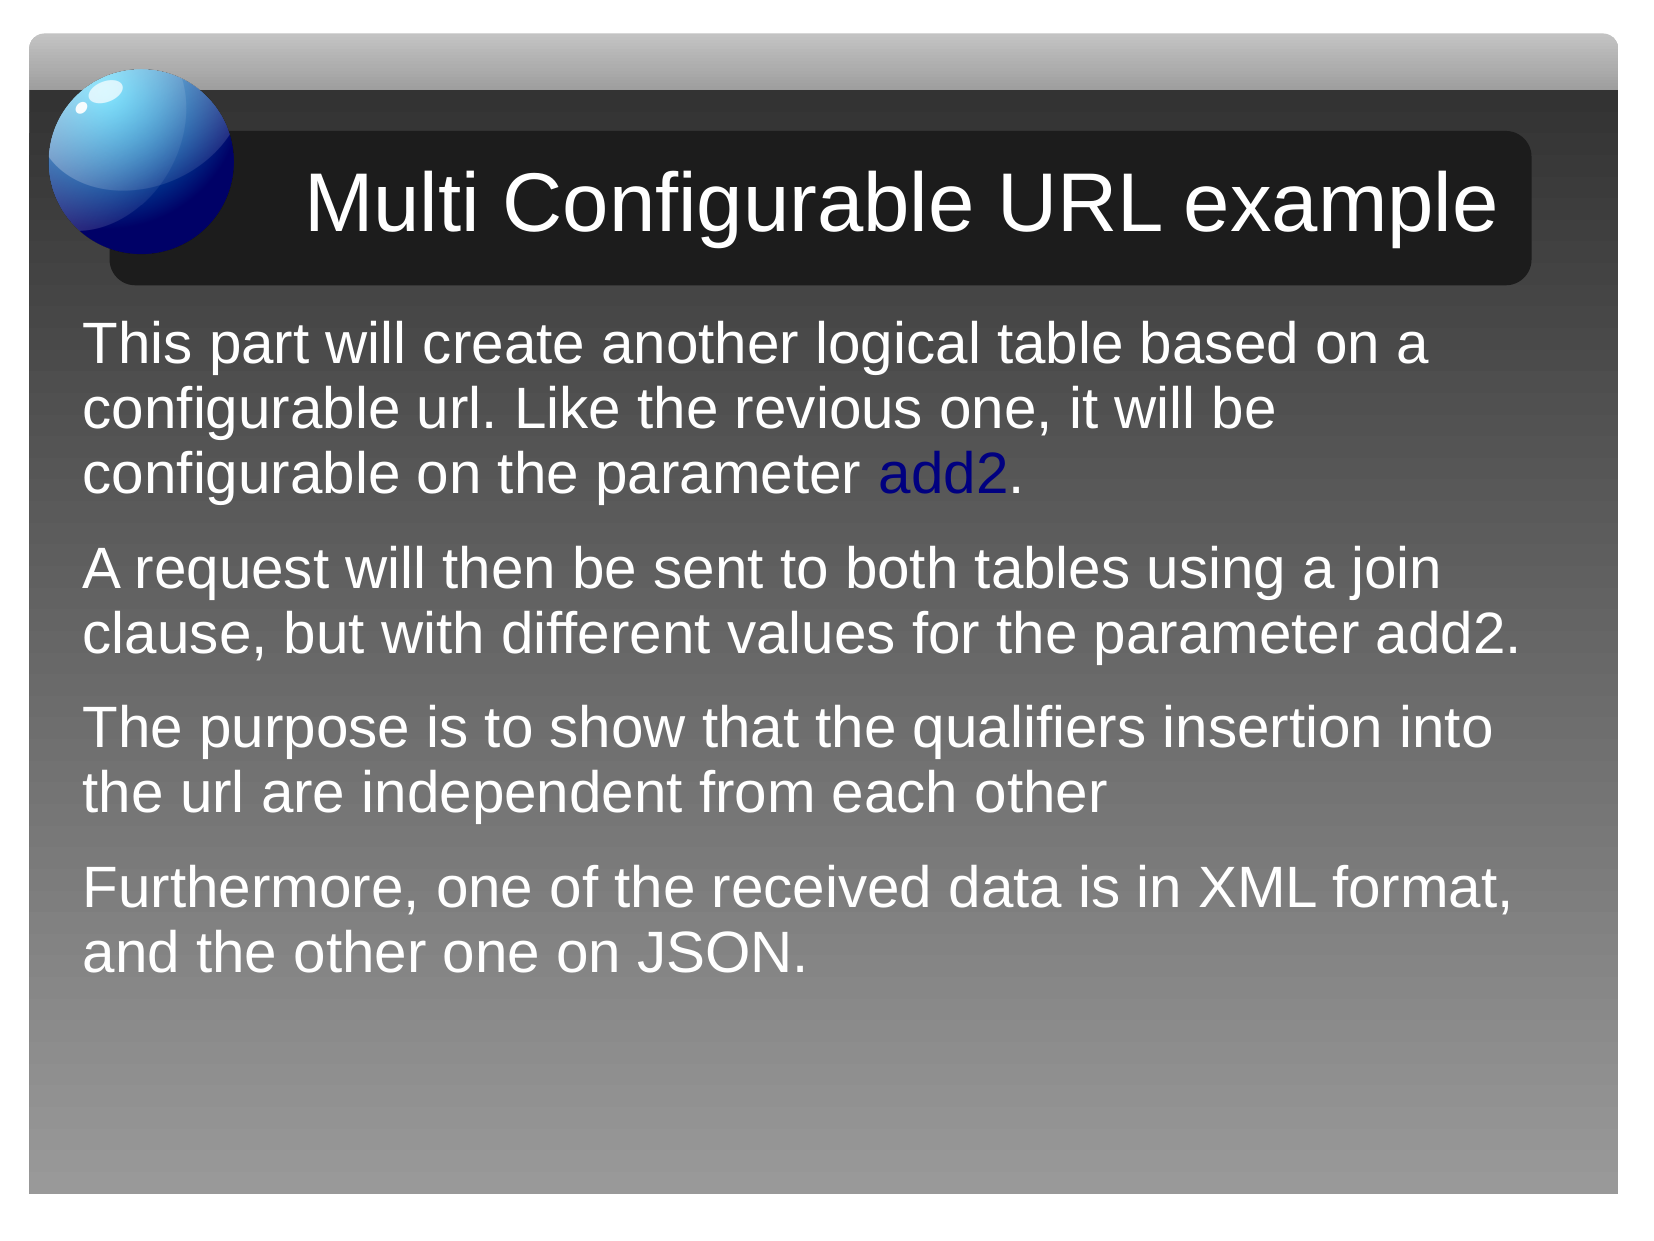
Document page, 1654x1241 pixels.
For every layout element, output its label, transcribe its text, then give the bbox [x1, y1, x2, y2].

title Multi Configurable URL example [82, 137, 1571, 267]
list This part will create another logical table based on a configurable url. Like the revious one, it will be configurable on the parameter add2. A request will then be sent to both tables using a join clause, but with different values for the parameter add2. The purpose is to show that the qualifiers insertion into the url are independent from each other Furthermore, one of the received data is in XML format, and the other one on JSON. [82, 310, 1571, 1115]
picture [29, 57, 253, 266]
